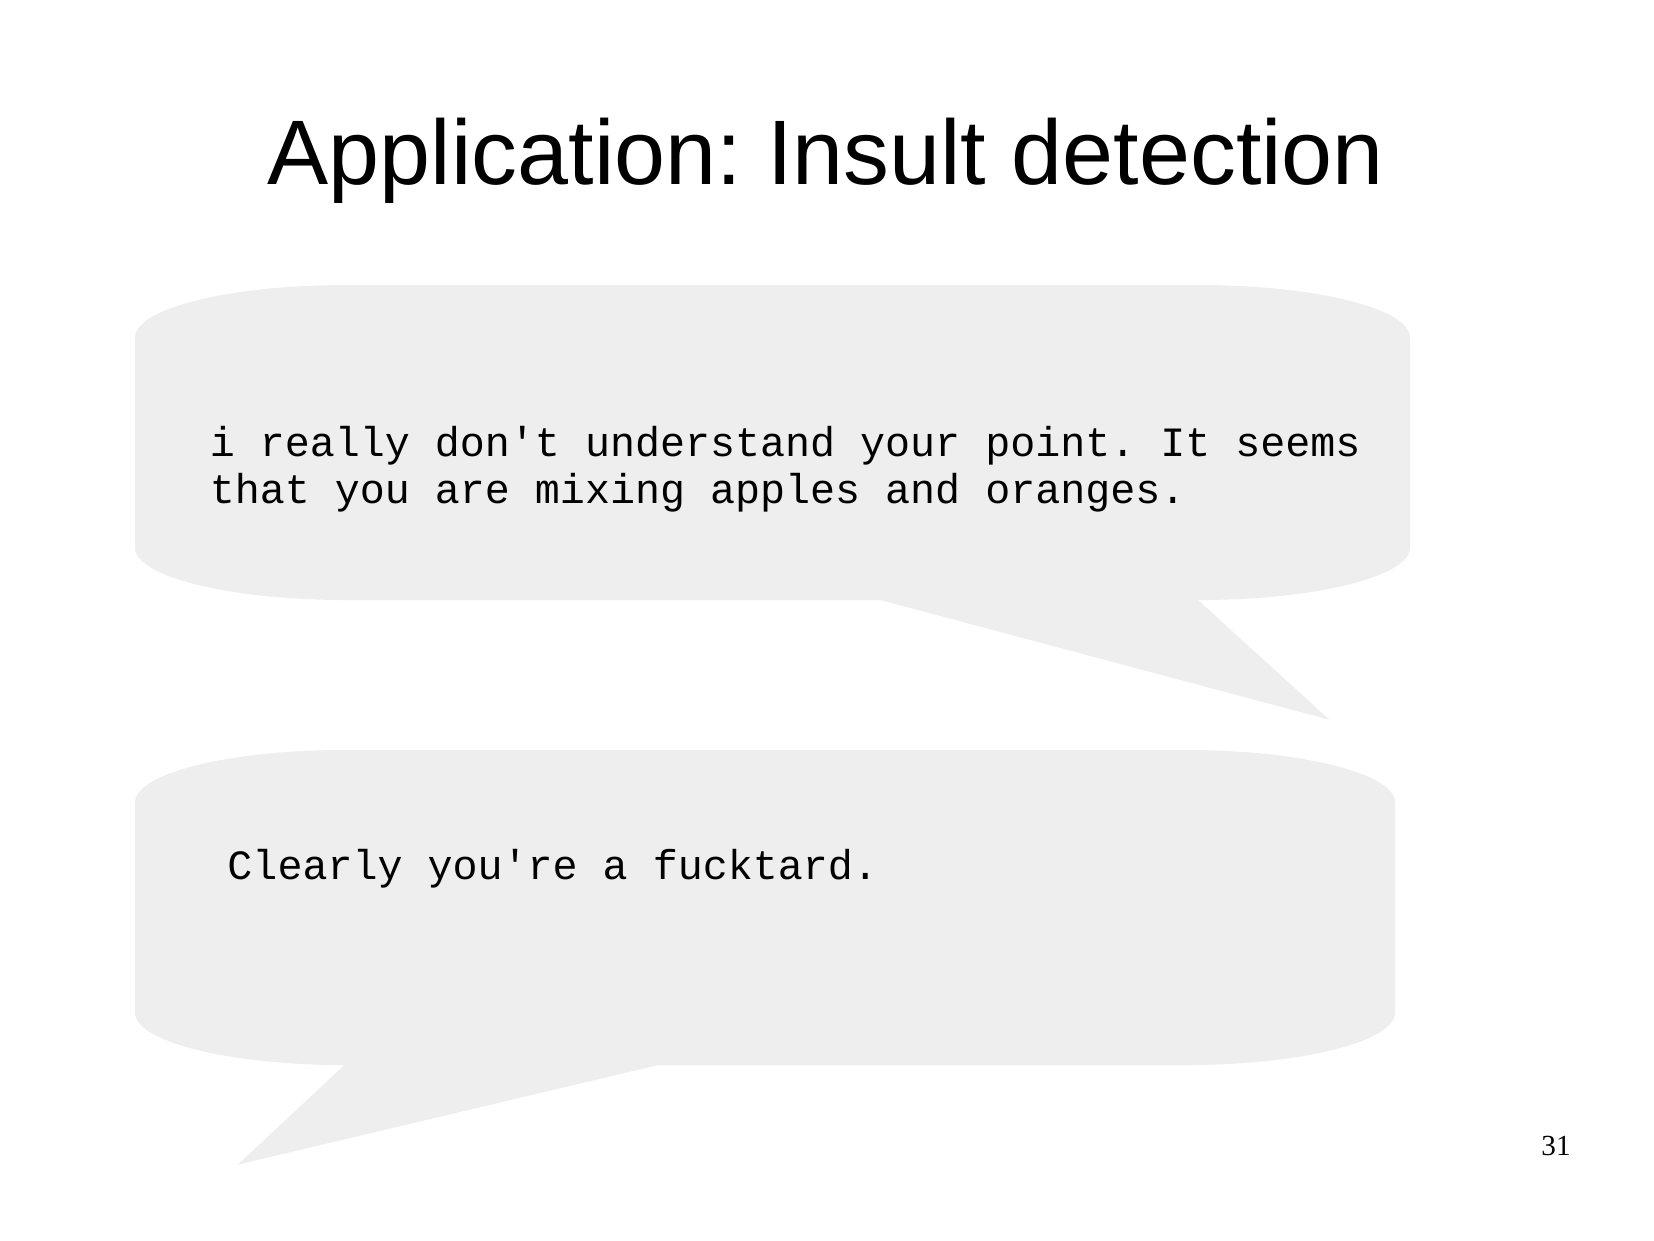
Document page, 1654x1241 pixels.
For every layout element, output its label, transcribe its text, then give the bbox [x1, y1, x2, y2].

text_box Clearly you're a fucktard. [212, 837, 1261, 901]
text_box [135, 750, 1396, 1165]
text_box i really don't understand your point. It seems that you are mixing apples and oranges. [195, 414, 1425, 526]
text_box [135, 285, 1411, 720]
title Application: Insult detection [82, 49, 1571, 257]
